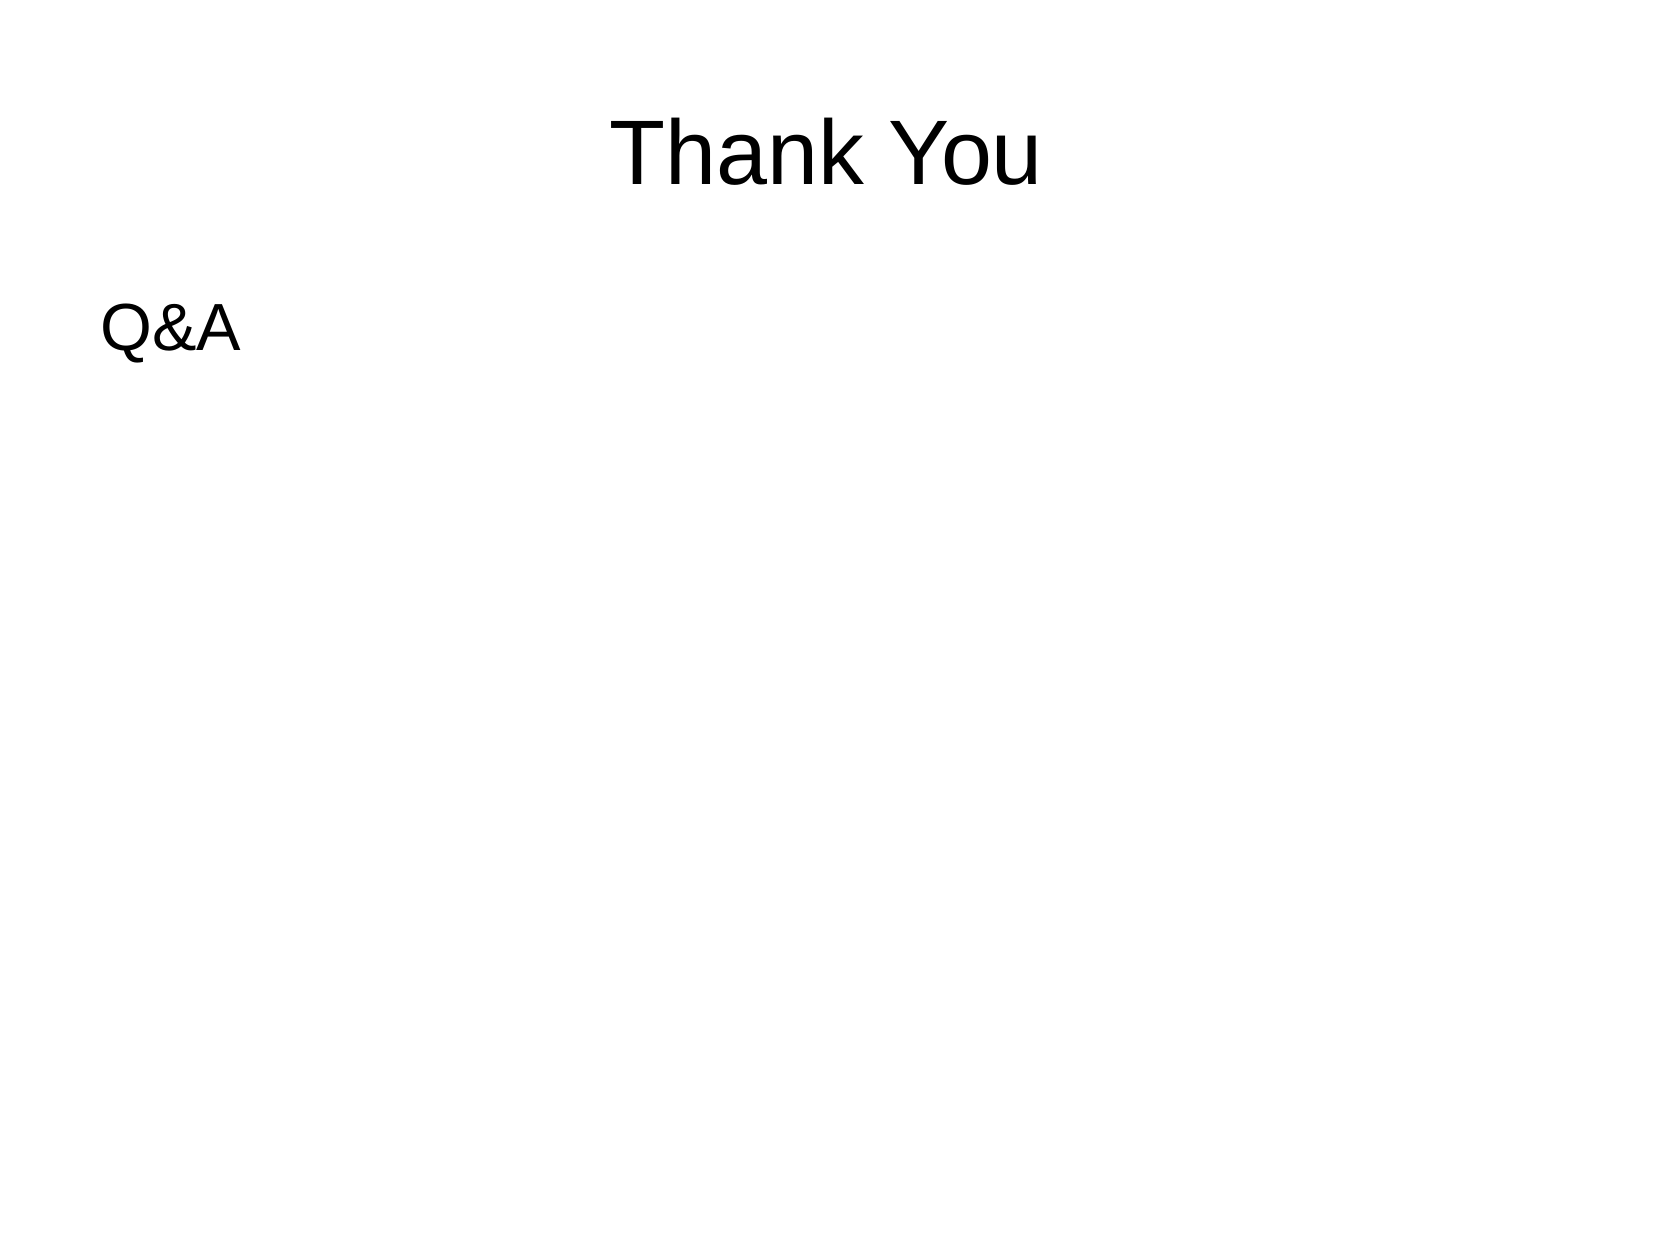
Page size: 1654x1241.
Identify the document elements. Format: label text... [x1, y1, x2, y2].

title Thank You [82, 56, 1571, 250]
list Q&A [82, 290, 1571, 1094]
